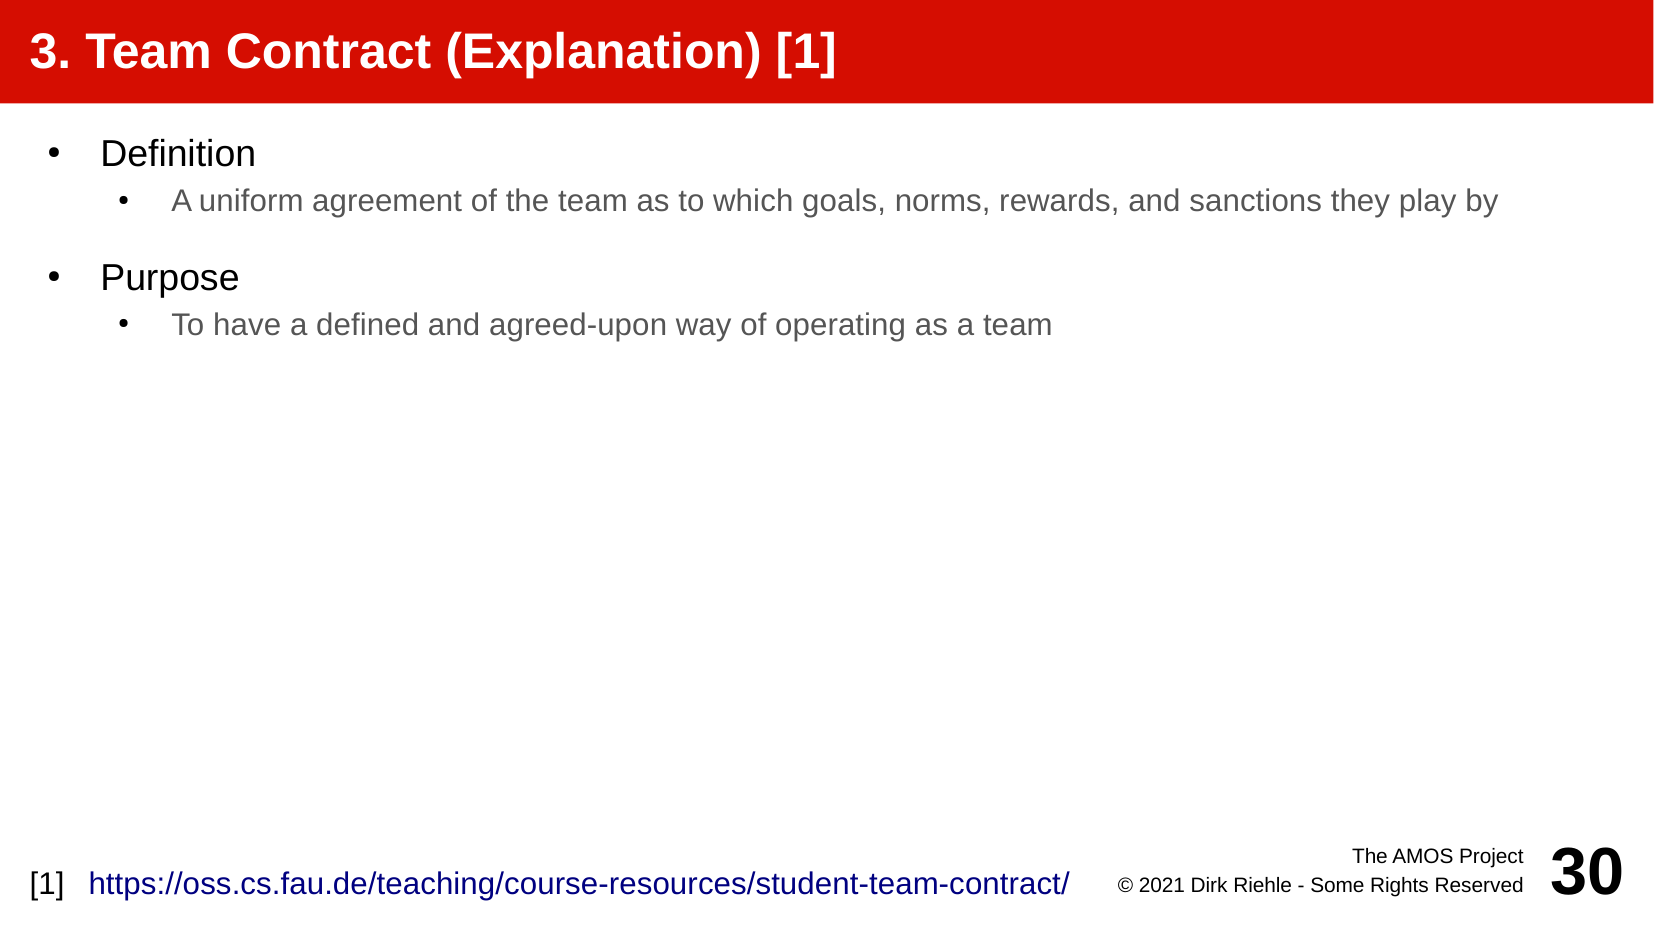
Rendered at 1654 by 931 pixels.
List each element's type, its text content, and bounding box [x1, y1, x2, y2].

text_box [1] https://oss.cs.fau.de/teaching/course-resources/student-team-contract/ [0, 752, 1182, 931]
list Definition A uniform agreement of the team as to which goals, norms, rewards, and sanctions they play by Purpose To have a defined and agreed-upon way of operating as a team [29, 132, 1625, 813]
title 3. Team Contract (Explanation) [1] [0, 0, 1654, 104]
